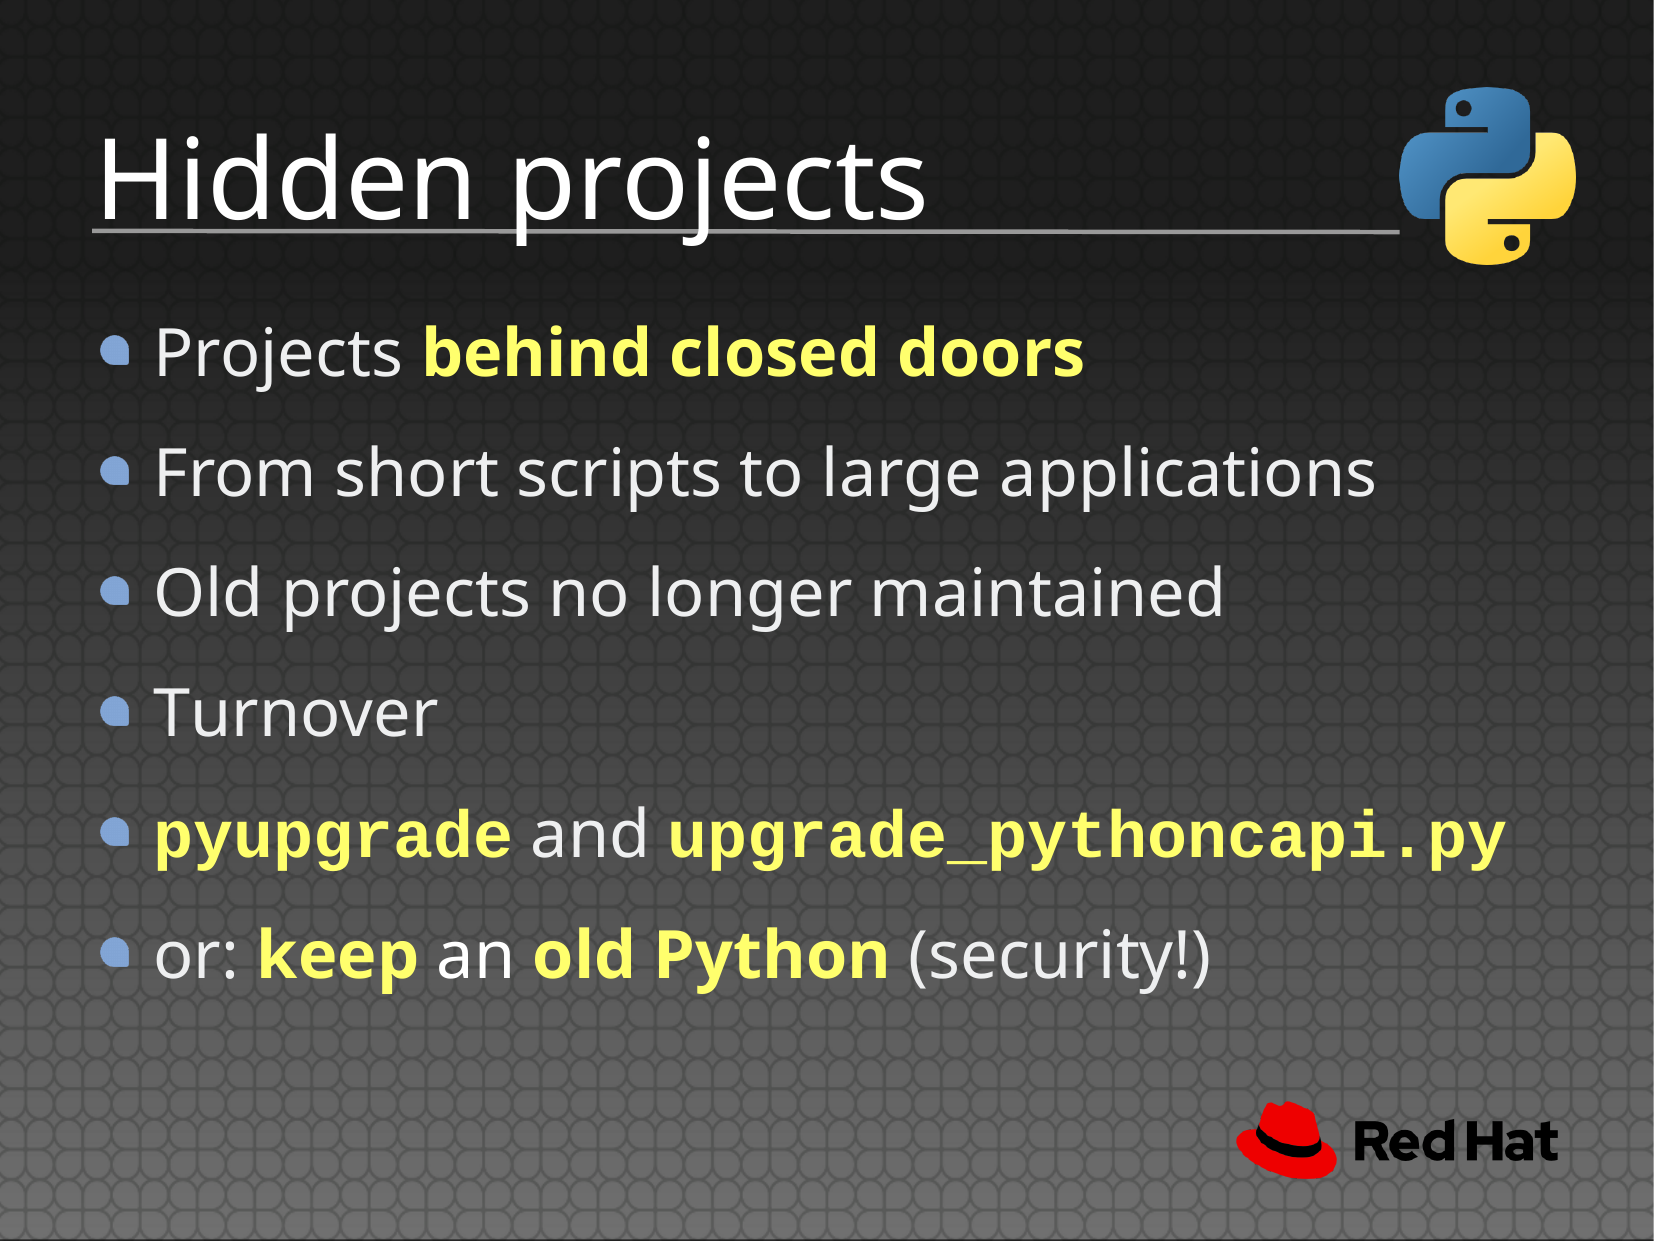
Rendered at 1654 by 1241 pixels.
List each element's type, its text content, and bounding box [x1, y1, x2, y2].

title Hidden projects [94, 100, 1426, 251]
list Projects behind closed doors From short scripts to large applications Old projects no longer maintained Turnover pyupgrade and upgrade_pythoncapi.py or: keep an old Python (security!) [82, 304, 1571, 1045]
picture [0, 0, 1654, 1241]
